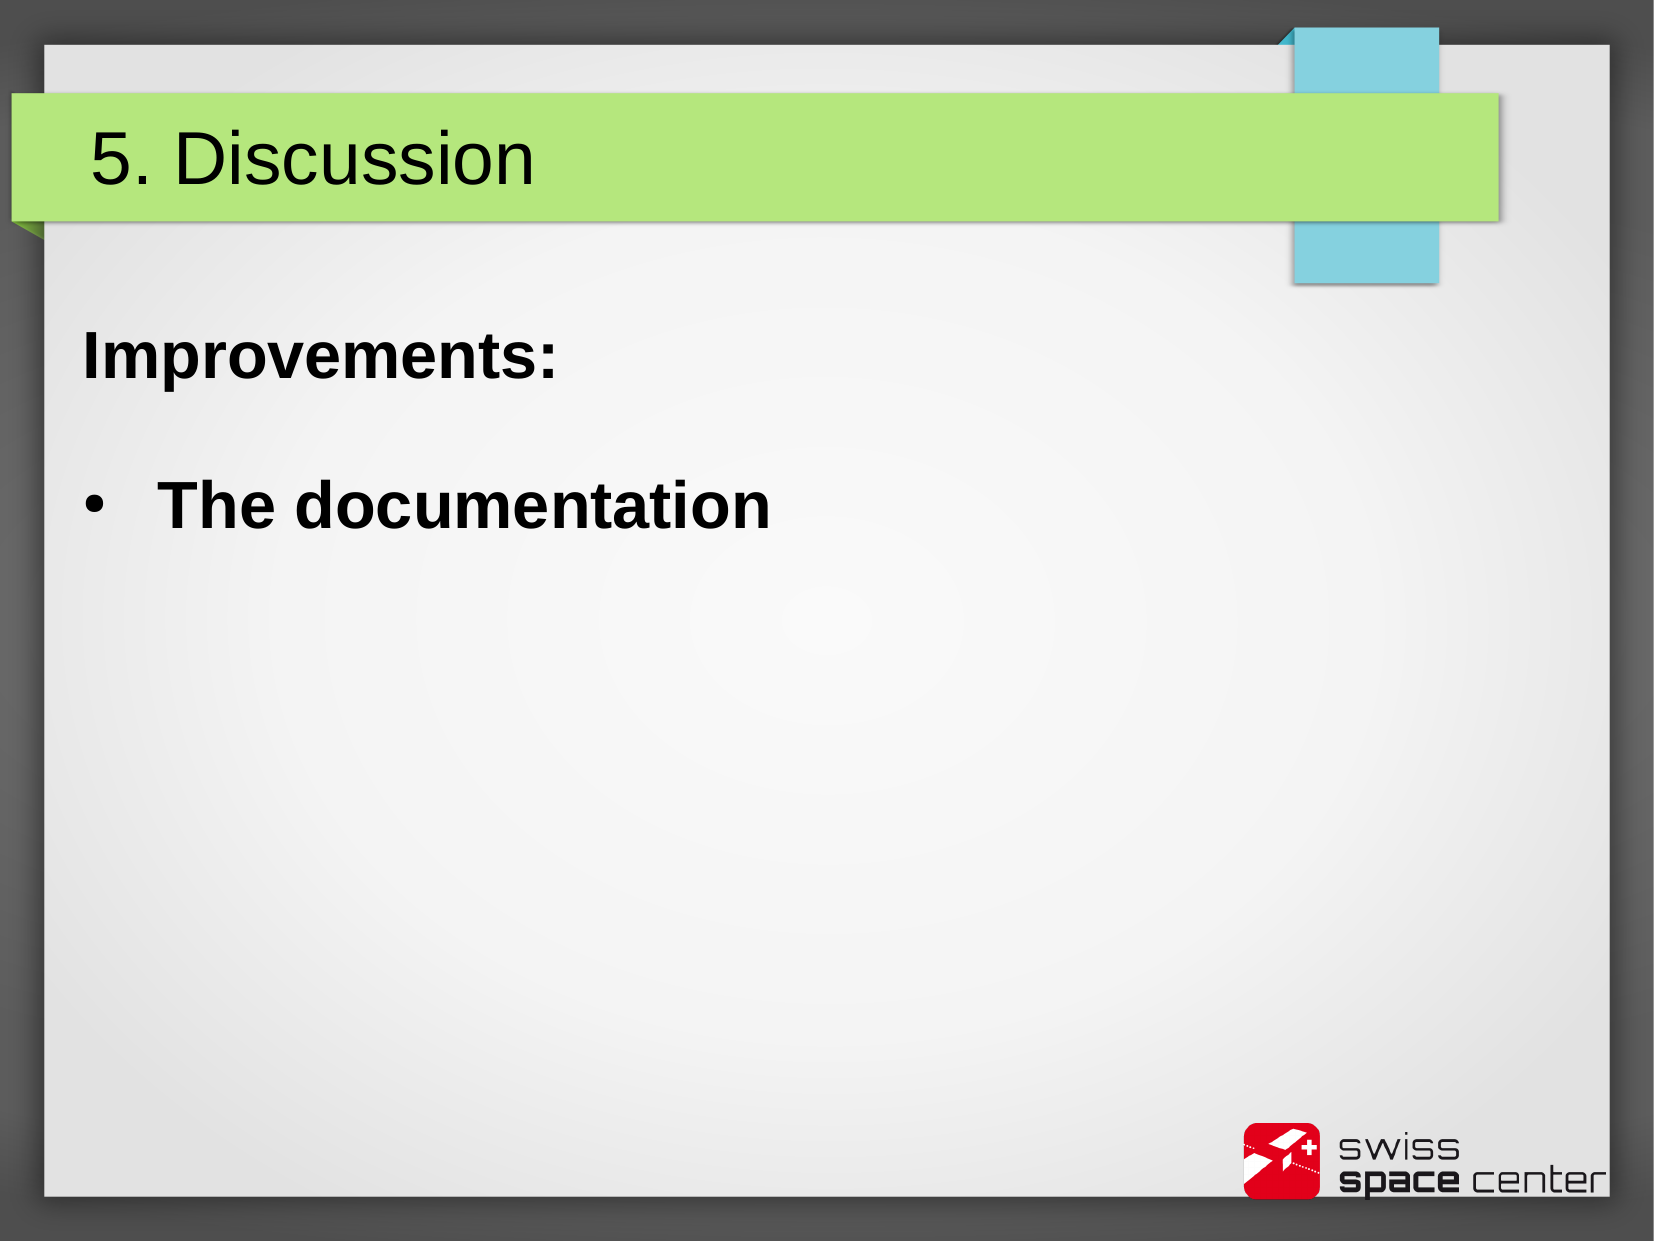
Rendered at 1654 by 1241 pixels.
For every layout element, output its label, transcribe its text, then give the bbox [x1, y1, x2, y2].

title 5. Discussion [90, 99, 1426, 218]
subtitle Improvements: The documentation [82, 295, 1571, 1015]
picture [0, 0, 1654, 1241]
